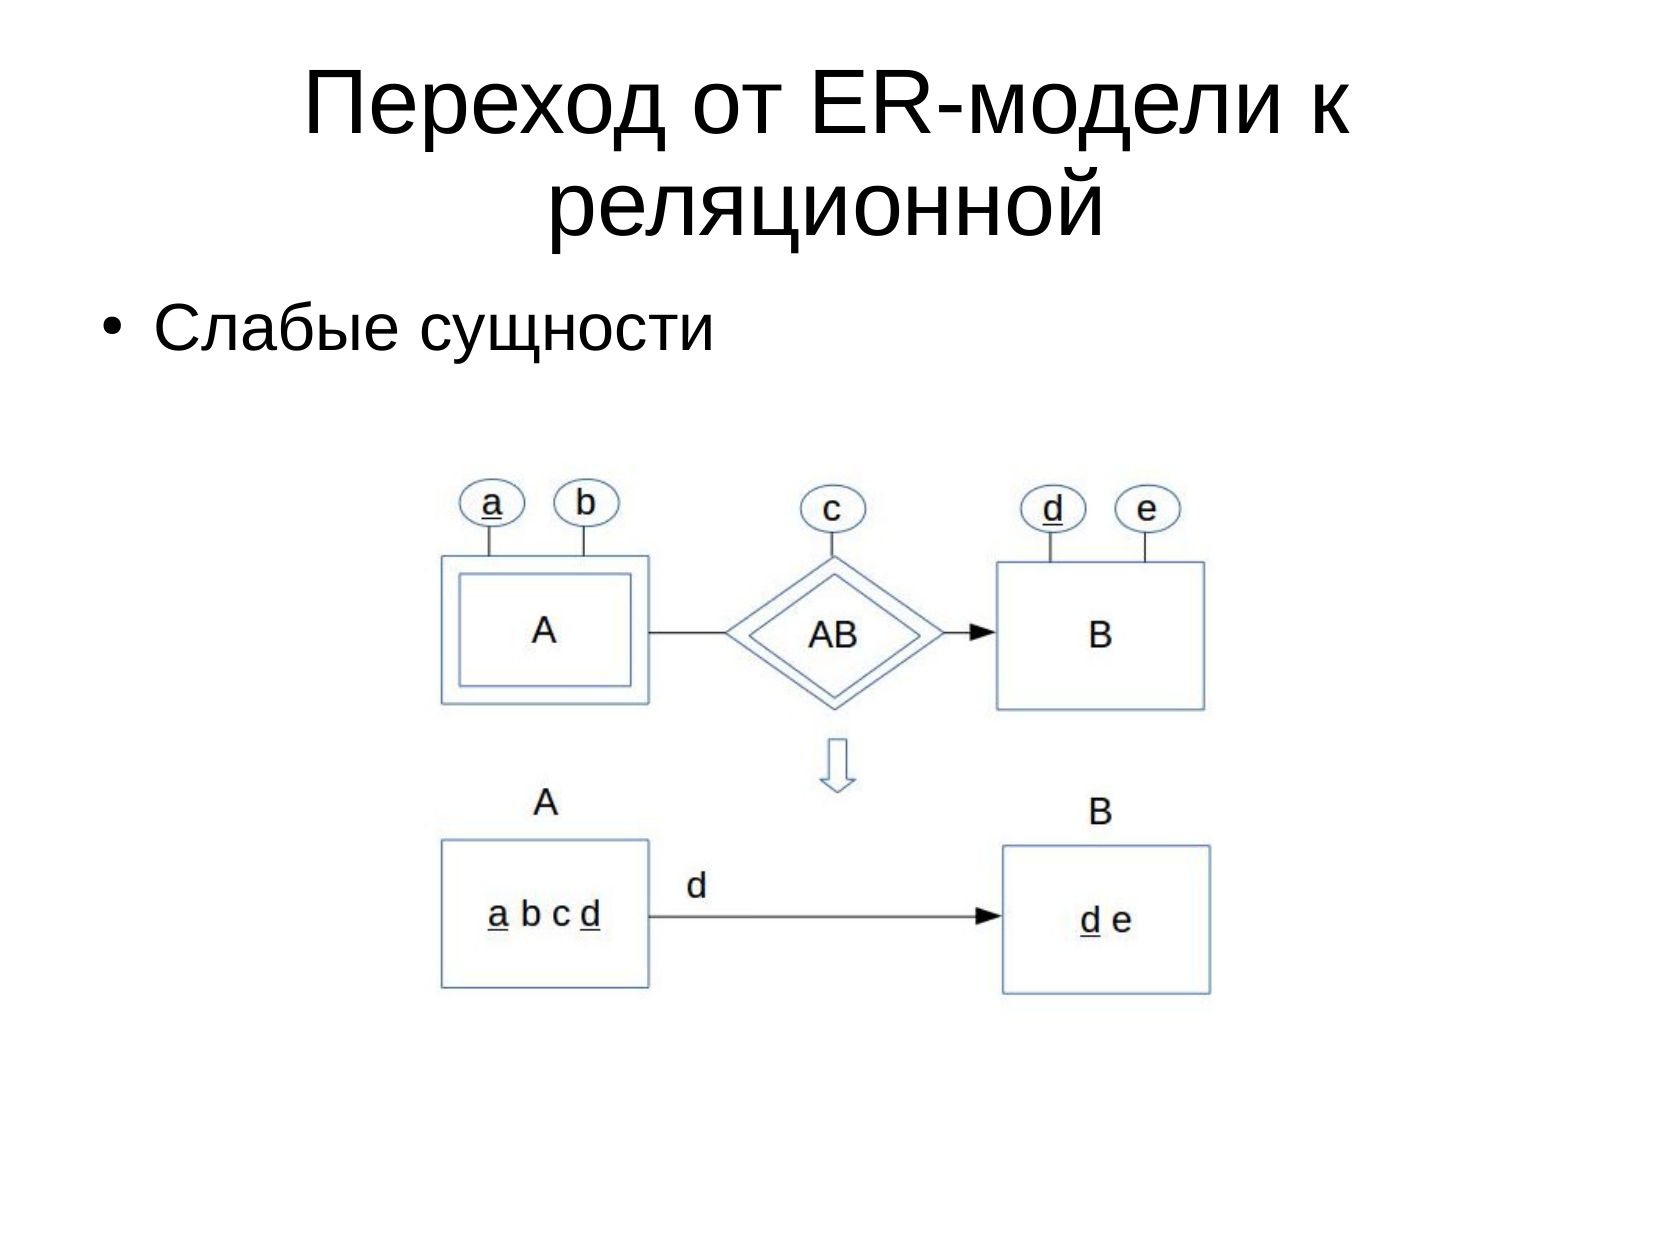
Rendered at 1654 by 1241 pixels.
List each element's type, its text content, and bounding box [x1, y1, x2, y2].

picture [413, 460, 1243, 1042]
title Переход от ER-модели к реляционной [82, 49, 1571, 257]
list Слабые сущности [82, 290, 1571, 1010]
